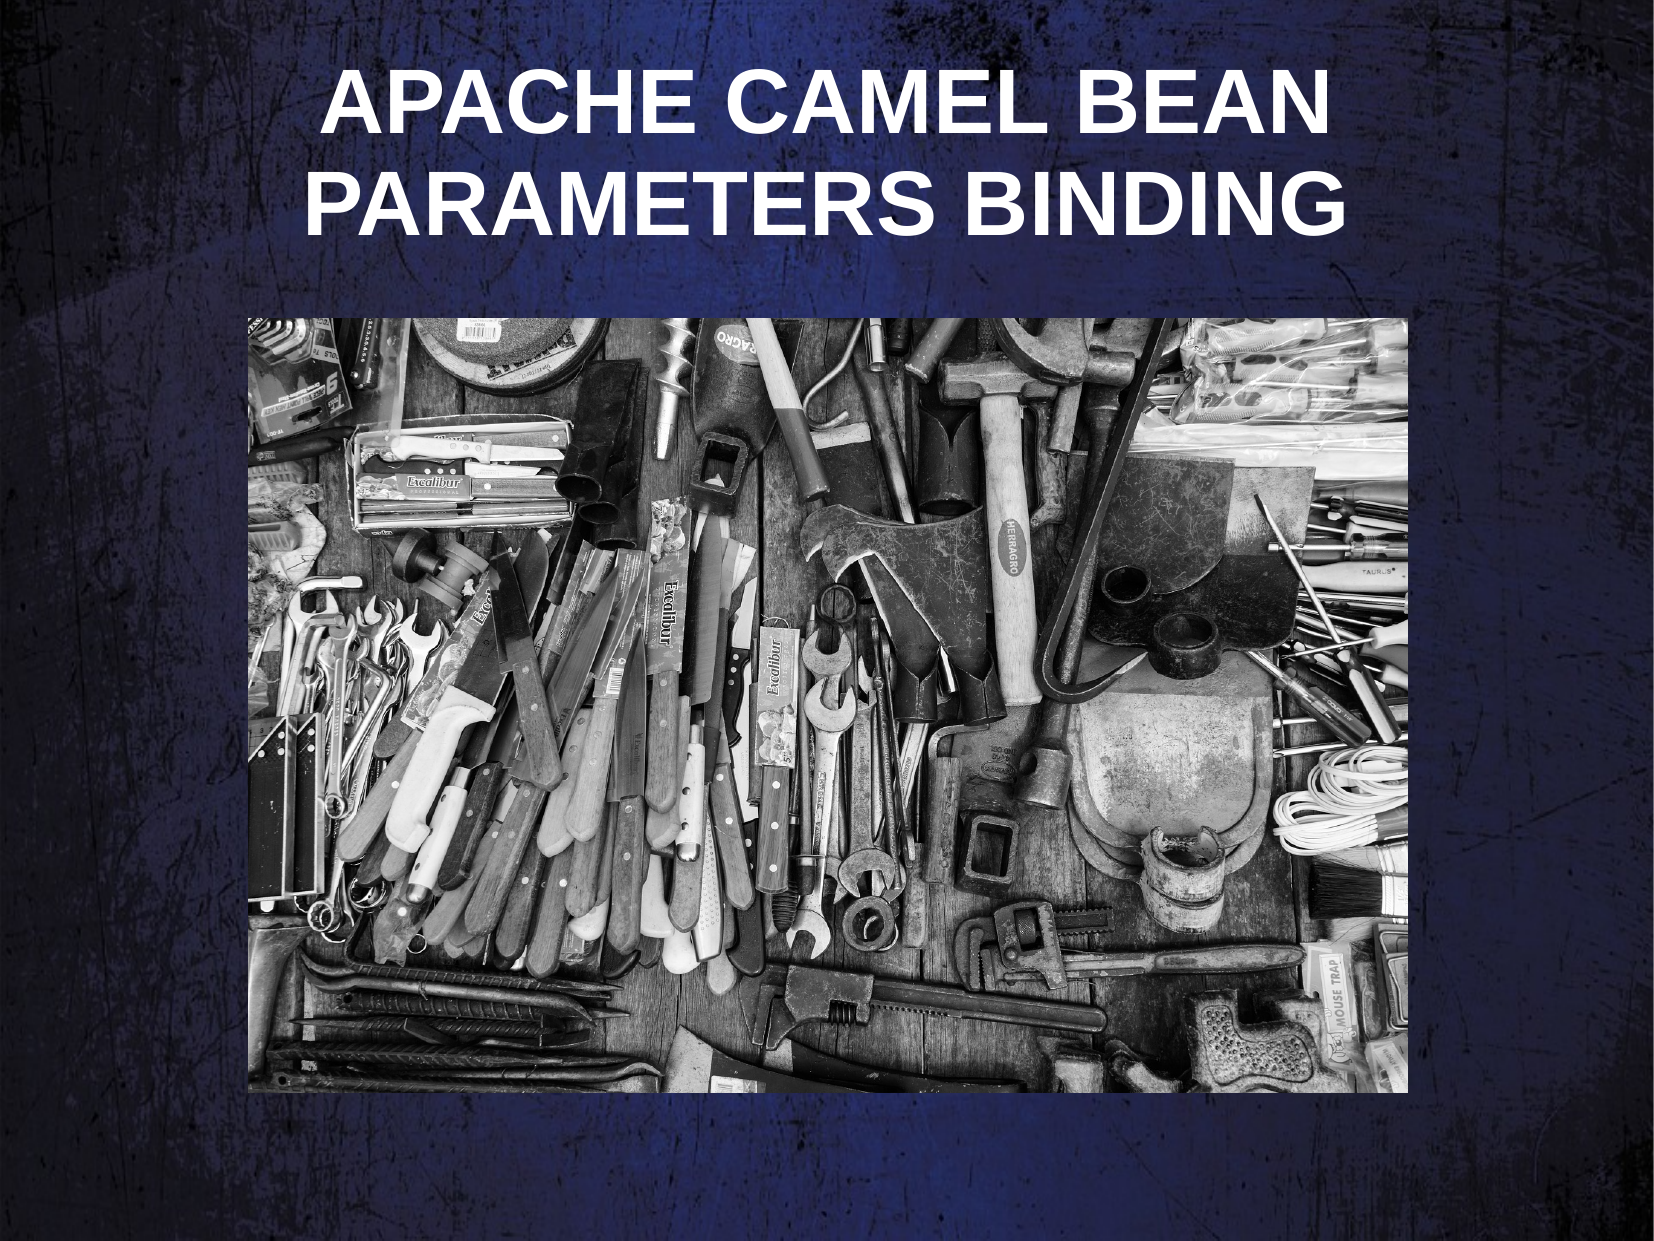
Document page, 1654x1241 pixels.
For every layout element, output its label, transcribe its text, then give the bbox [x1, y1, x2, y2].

picture [0, 0, 1654, 1241]
title APACHE CAMEL BEAN PARAMETERS BINDING [82, 49, 1571, 257]
